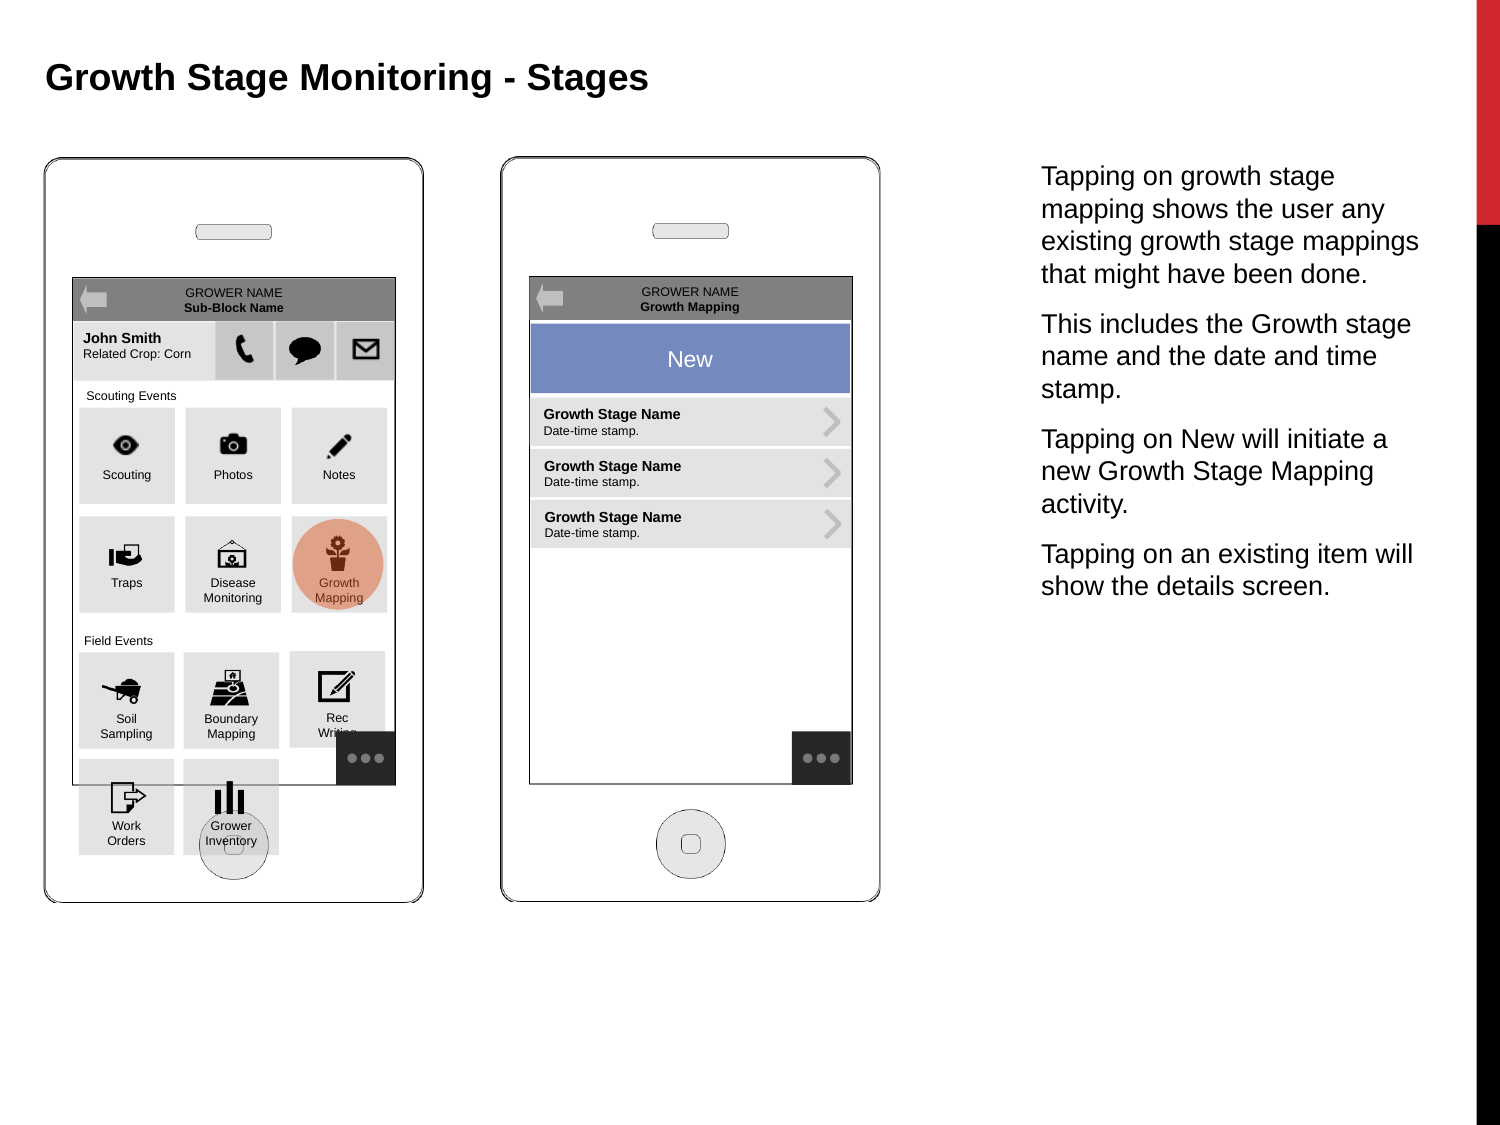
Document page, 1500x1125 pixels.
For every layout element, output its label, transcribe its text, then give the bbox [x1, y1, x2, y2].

text_box [816, 397, 851, 446]
text_box Disease Monitoring [185, 516, 281, 613]
text_box Work Orders [78, 758, 175, 856]
text_box Scouting [79, 411, 175, 504]
text_box [530, 499, 852, 549]
text_box Soil Sampling [78, 652, 175, 749]
text_box [73, 321, 395, 381]
text_box New [530, 323, 850, 394]
text_box [336, 731, 396, 785]
text_box Notes [291, 407, 388, 504]
picture [43, 156, 424, 903]
text_box [530, 448, 852, 498]
text_box [79, 285, 107, 315]
text_box Growth Stage Name Date-time stamp. [529, 500, 817, 548]
text_box Traps [79, 516, 175, 613]
text_box Growth Stage Monitoring - Stages [34, 47, 661, 104]
text_box Growth Mapping [291, 516, 388, 613]
text_box Boundary Mapping [183, 652, 280, 749]
text_box [536, 283, 563, 313]
text_box Field Events [69, 625, 173, 656]
text_box Grower Inventory [183, 758, 279, 856]
text_box GROWER NAME Growth Mapping [529, 277, 851, 320]
text_box John Smith Related Crop: Corn [72, 323, 215, 367]
text_box [292, 518, 384, 610]
text_box Rec Writing [289, 651, 386, 748]
text_box Scouting Events [71, 380, 194, 411]
text_box Growth Stage Name Date-time stamp. [528, 397, 816, 446]
text_box GROWER NAME Sub-Block Name [73, 278, 395, 322]
text_box [791, 731, 851, 785]
text_box Tapping on growth stage mapping shows the user any existing growth stage mappings that might have been done. This includes the Growth stage name and the date and time stamp. Tapping on New will initiate a new Growth Stage Mapping activity. Tapping on an existing item will show the details screen. [1030, 153, 1448, 1097]
text_box Growth Stage Name Date-time stamp. [529, 448, 816, 497]
picture [500, 155, 881, 902]
text_box Photos [185, 407, 281, 504]
